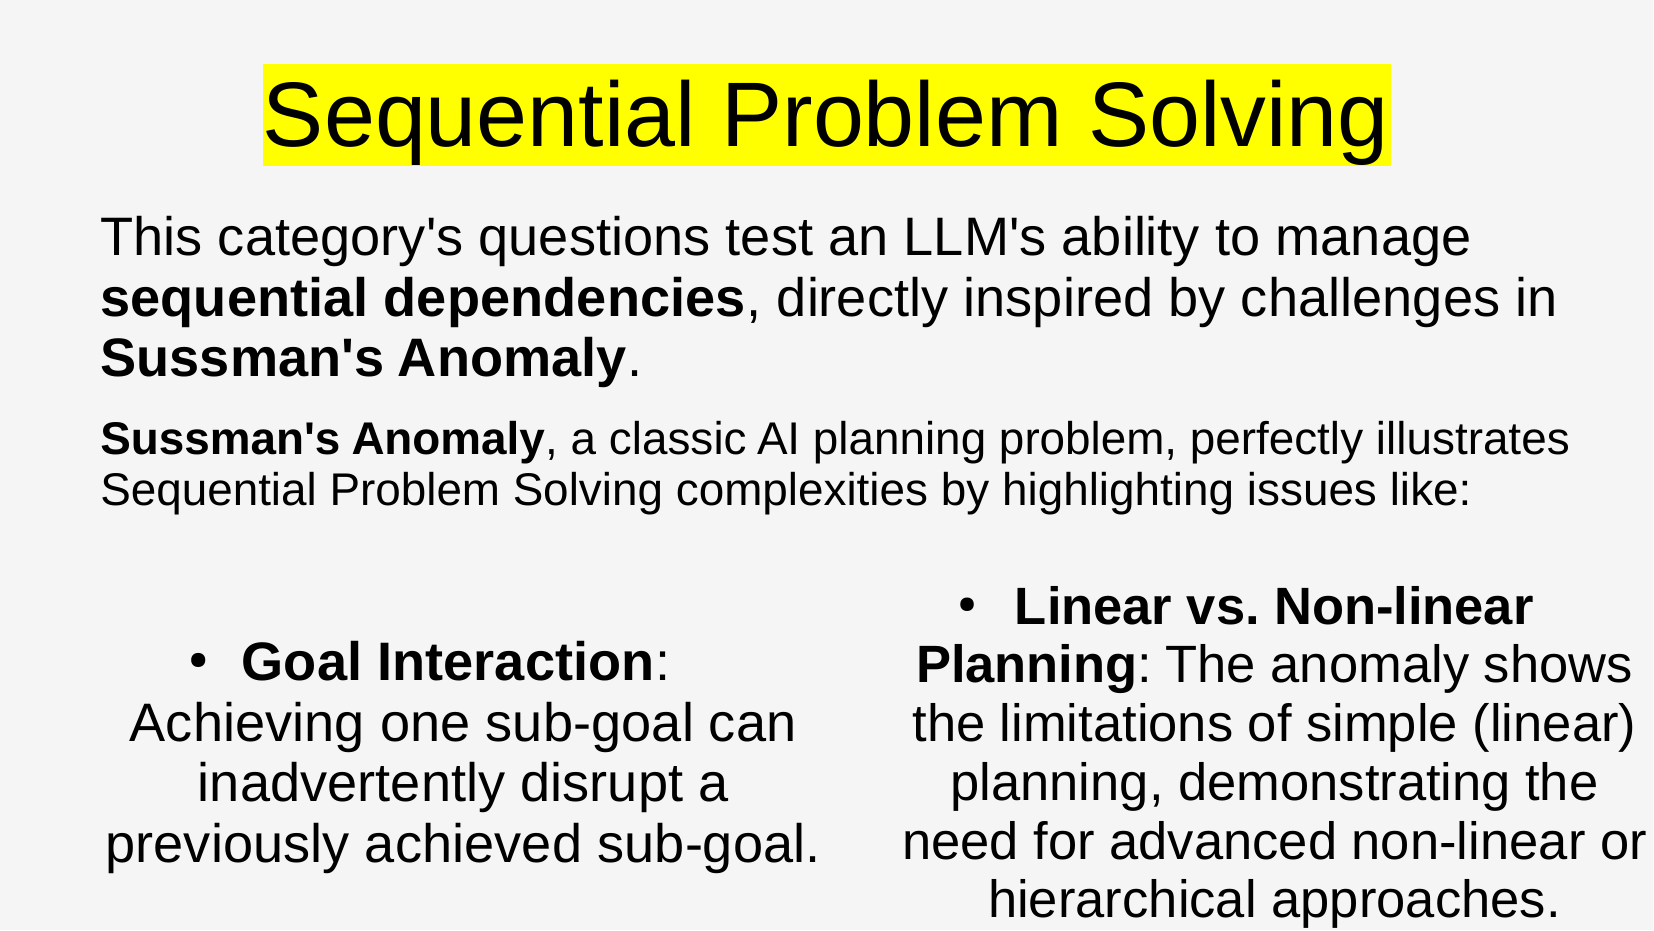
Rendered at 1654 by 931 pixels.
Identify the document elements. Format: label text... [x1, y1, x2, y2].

list Linear vs. Non-linear Planning: The anomaly shows the limitations of simple (linear) planning, demonstrating the need for advanced non-linear or hierarchical approaches. [826, 575, 1654, 931]
list This category's questions test an LLM's ability to manage sequential dependencies, directly inspired by challenges in Sussman's Anomaly. Sussman's Anomaly, a classic AI planning problem, perfectly illustrates Sequential Problem Solving complexities by highlighting issues like: [29, 206, 1625, 621]
title Sequential Problem Solving [82, 37, 1571, 193]
list Goal Interaction: Achieving one sub-goal can inadvertently disrupt a previously achieved sub-goal. [29, 621, 826, 931]
